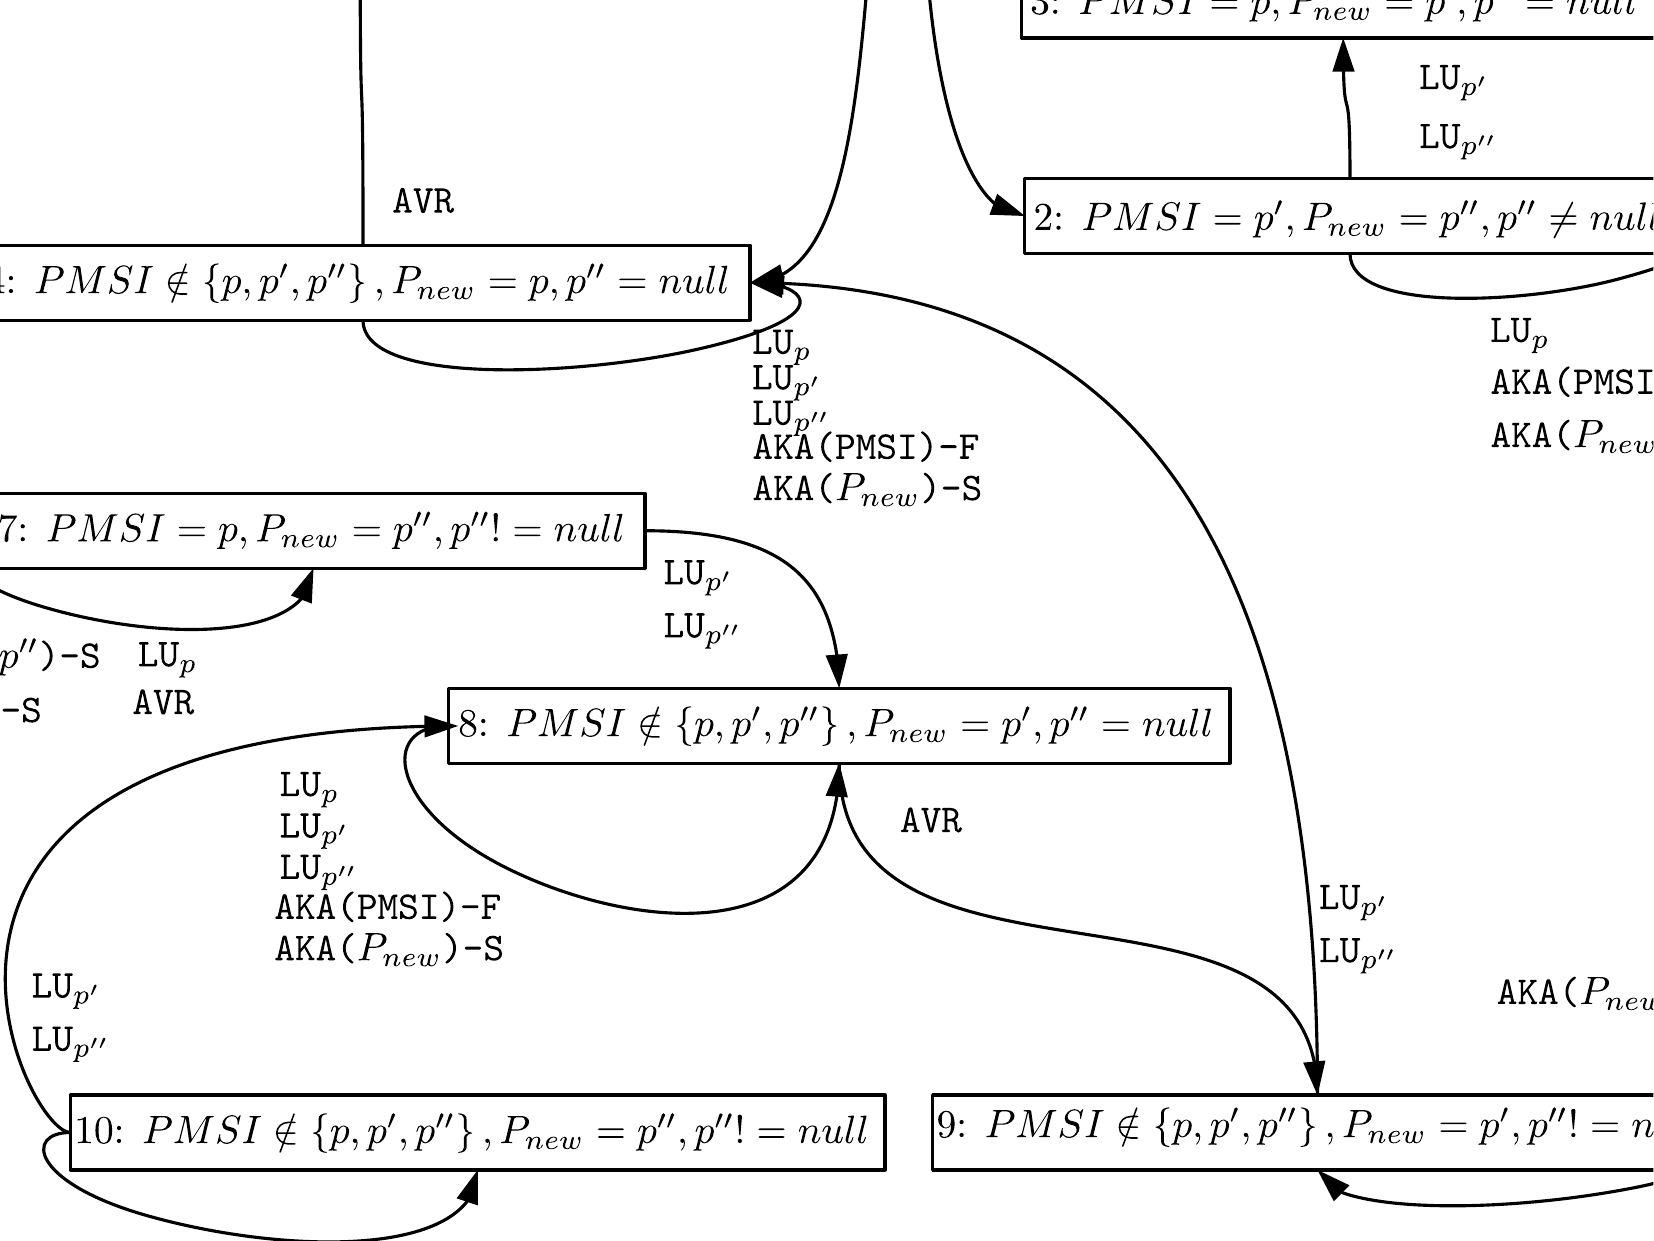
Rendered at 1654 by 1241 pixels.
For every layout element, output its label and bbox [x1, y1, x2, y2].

text_box [752, 472, 983, 507]
text_box [0, 245, 751, 321]
text_box [1490, 366, 1654, 398]
text_box [70, 1095, 886, 1171]
text_box [0, 493, 646, 569]
text_box [663, 613, 739, 649]
text_box [1419, 124, 1495, 160]
text_box [31, 1026, 107, 1062]
text_box [0, 638, 101, 676]
text_box [279, 813, 346, 849]
text_box [137, 642, 196, 678]
text_box [663, 560, 730, 596]
text_box [932, 1095, 1654, 1171]
text_box [279, 771, 338, 808]
text_box [31, 973, 98, 1009]
text_box [448, 688, 1231, 764]
text_box [1318, 884, 1386, 921]
text_box [0, 692, 42, 730]
text_box [1490, 419, 1654, 454]
text_box [1490, 317, 1548, 354]
text_box [274, 854, 502, 923]
text_box [1319, 938, 1395, 974]
text_box [392, 187, 455, 214]
text_box [751, 329, 980, 463]
text_box [274, 932, 504, 967]
text_box [1021, 0, 1654, 39]
text_box [1496, 974, 1654, 1012]
text_box [1024, 178, 1654, 254]
text_box [900, 807, 962, 833]
text_box [1419, 64, 1486, 101]
text_box [132, 689, 195, 715]
